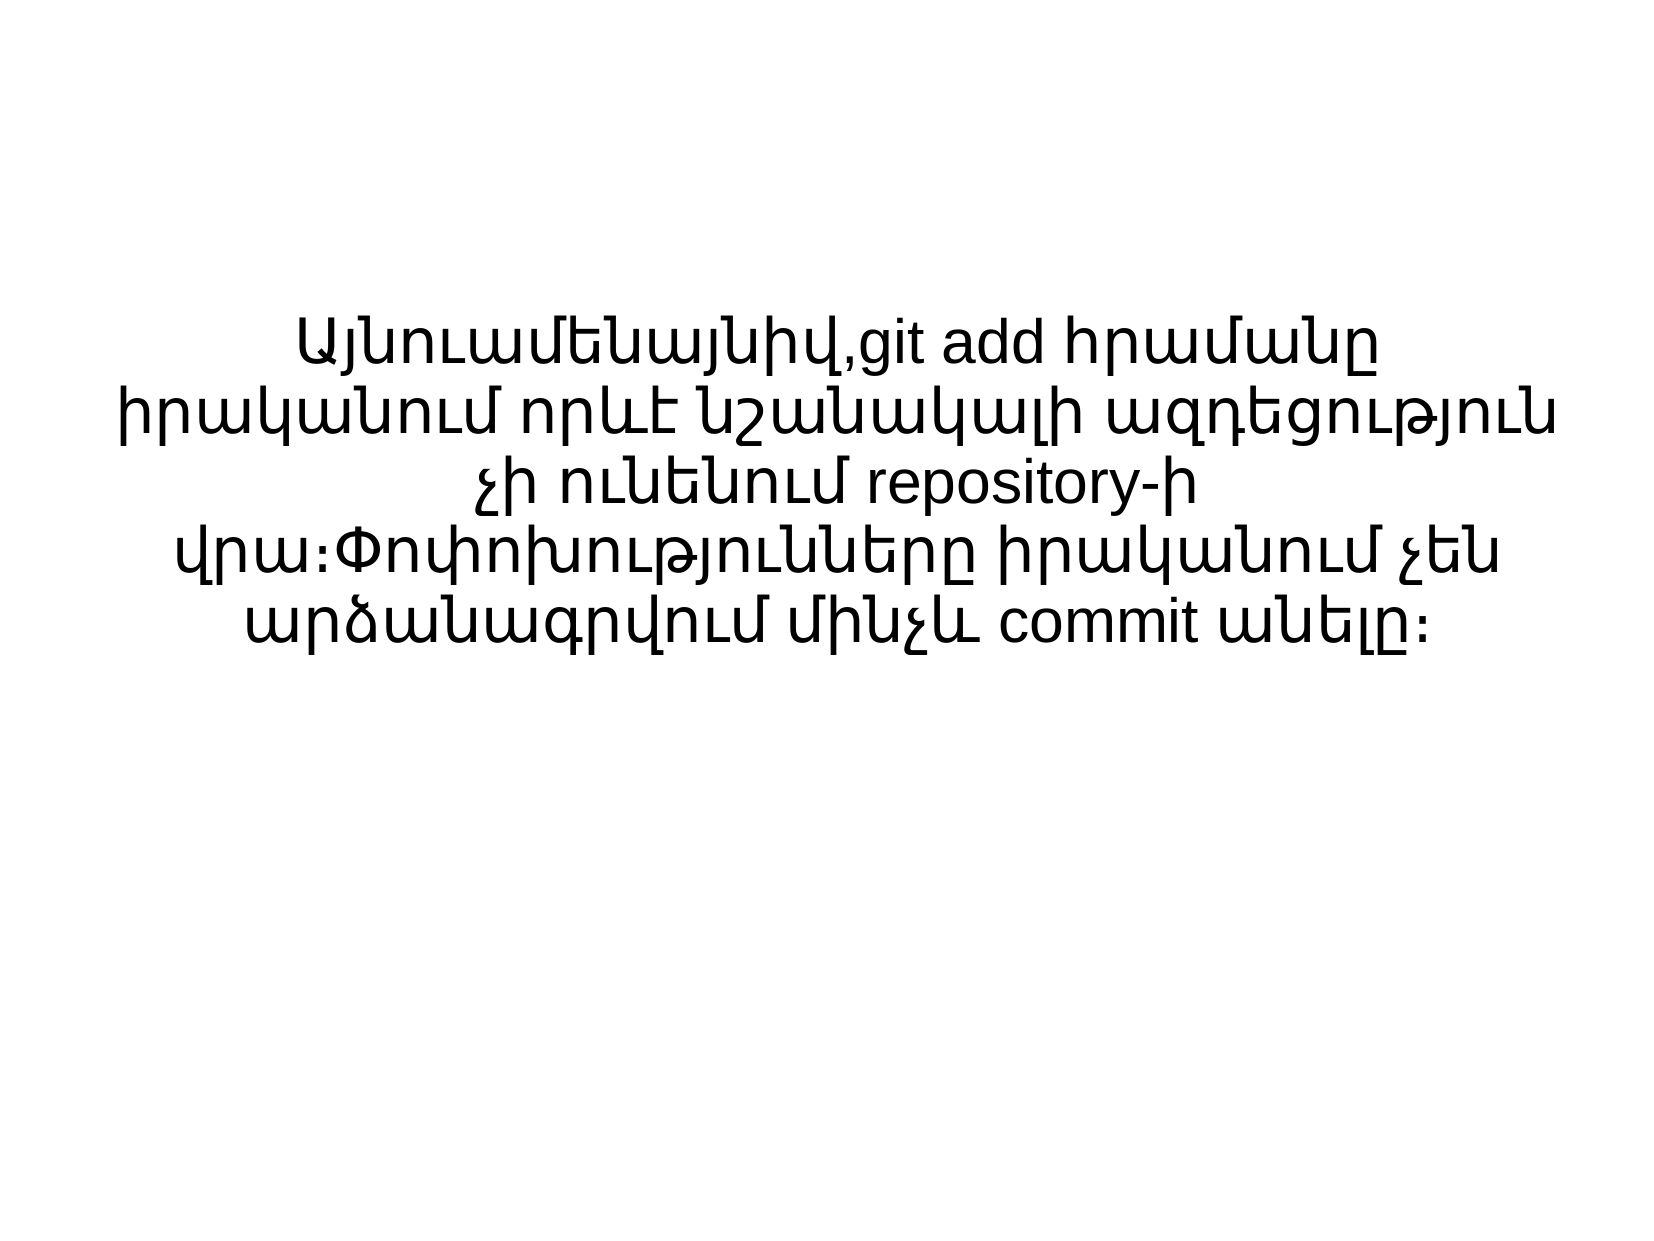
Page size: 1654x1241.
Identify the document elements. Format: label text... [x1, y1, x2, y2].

title Այնուամենայնիվ,git add հրամանը իրականում որևէ նշանակալի ազդեցություն չի ունենում repository-ի վրա։Փոփոխությունները իրականում չեն արձանագրվում մինչև commit անելը։ [94, 307, 1583, 726]
